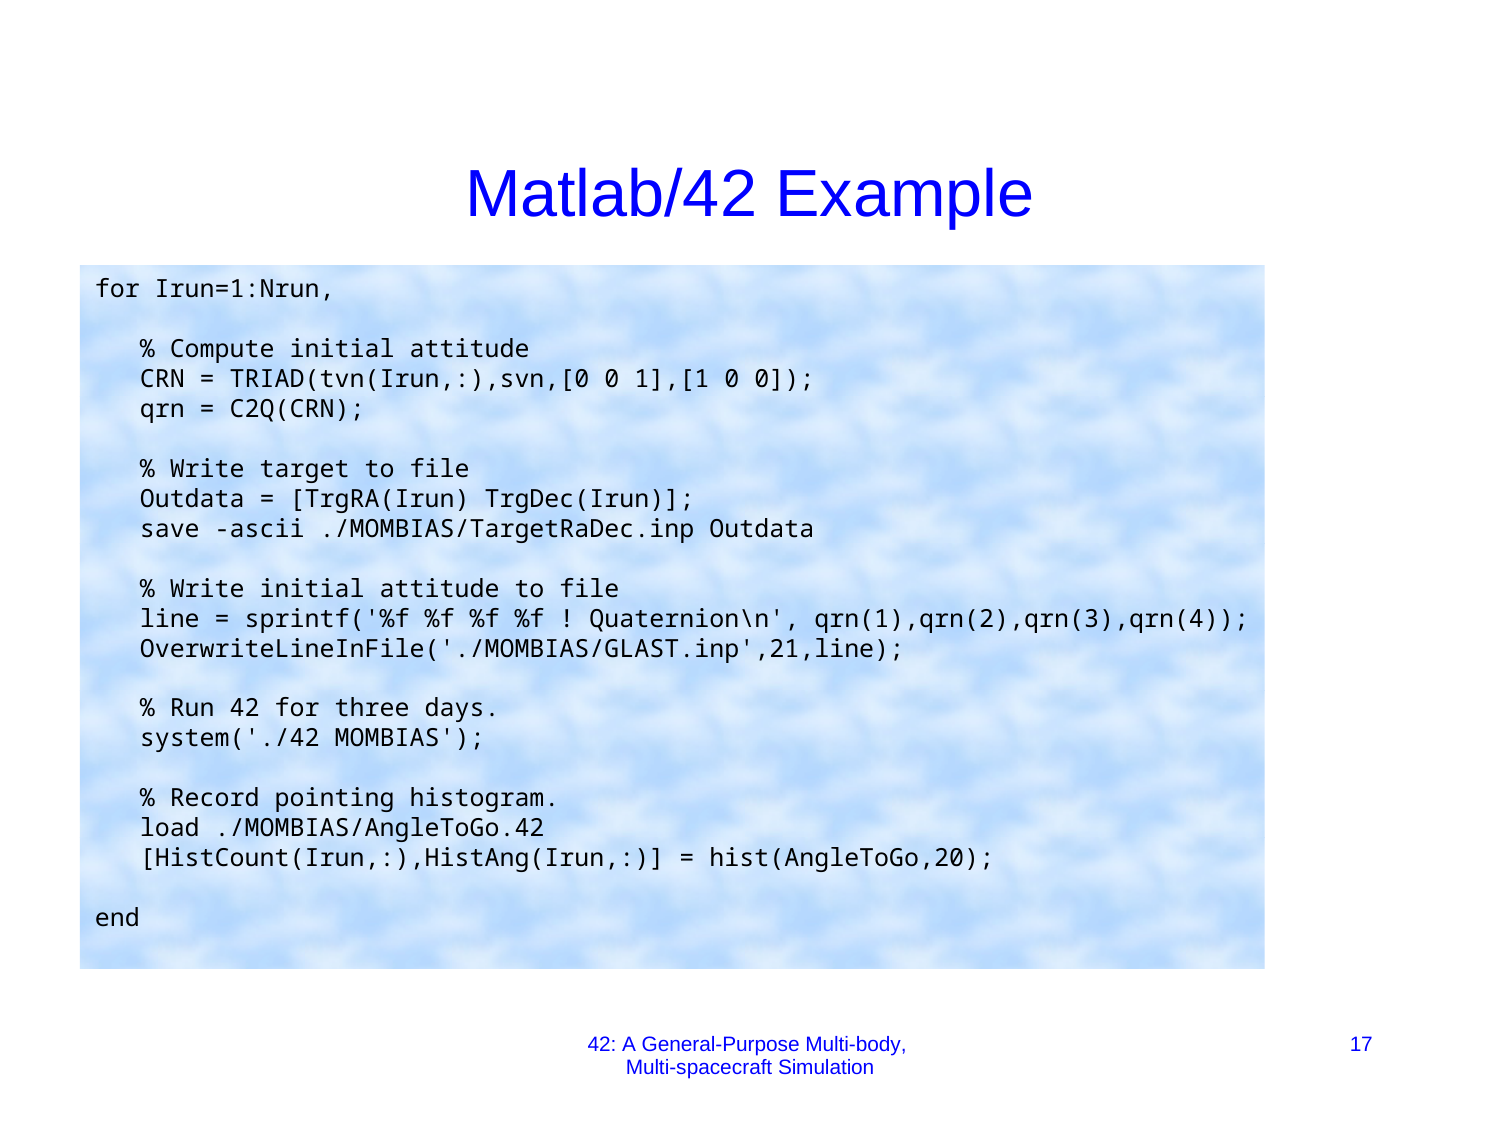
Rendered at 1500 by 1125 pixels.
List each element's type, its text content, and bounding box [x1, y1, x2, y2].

title Matlab/42 Example [112, 99, 1388, 288]
text_box for Irun=1:Nrun, % Compute initial attitude CRN = TRIAD(tvn(Irun,:),svn,[0 0 1],[1 0 0]); qrn = C2Q(CRN); % Write target to file Outdata = [TrgRA(Irun) TrgDec(Irun)]; save -ascii ./MOMBIAS/TargetRaDec.inp Outdata % Write initial attitude to file line = sprintf('%f %f %f %f ! Quaternion\n', qrn(1),qrn(2),qrn(3),qrn(4)); OverwriteLineInFile('./MOMBIAS/GLAST.inp',21,line); % Run 42 for three days. system('./42 MOMBIAS'); % Record pointing histogram. load ./MOMBIAS/AngleToGo.42 [HistCount(Irun,:),HistAng(Irun,:)] = hist(AngleToGo,20); end [79, 265, 1264, 969]
